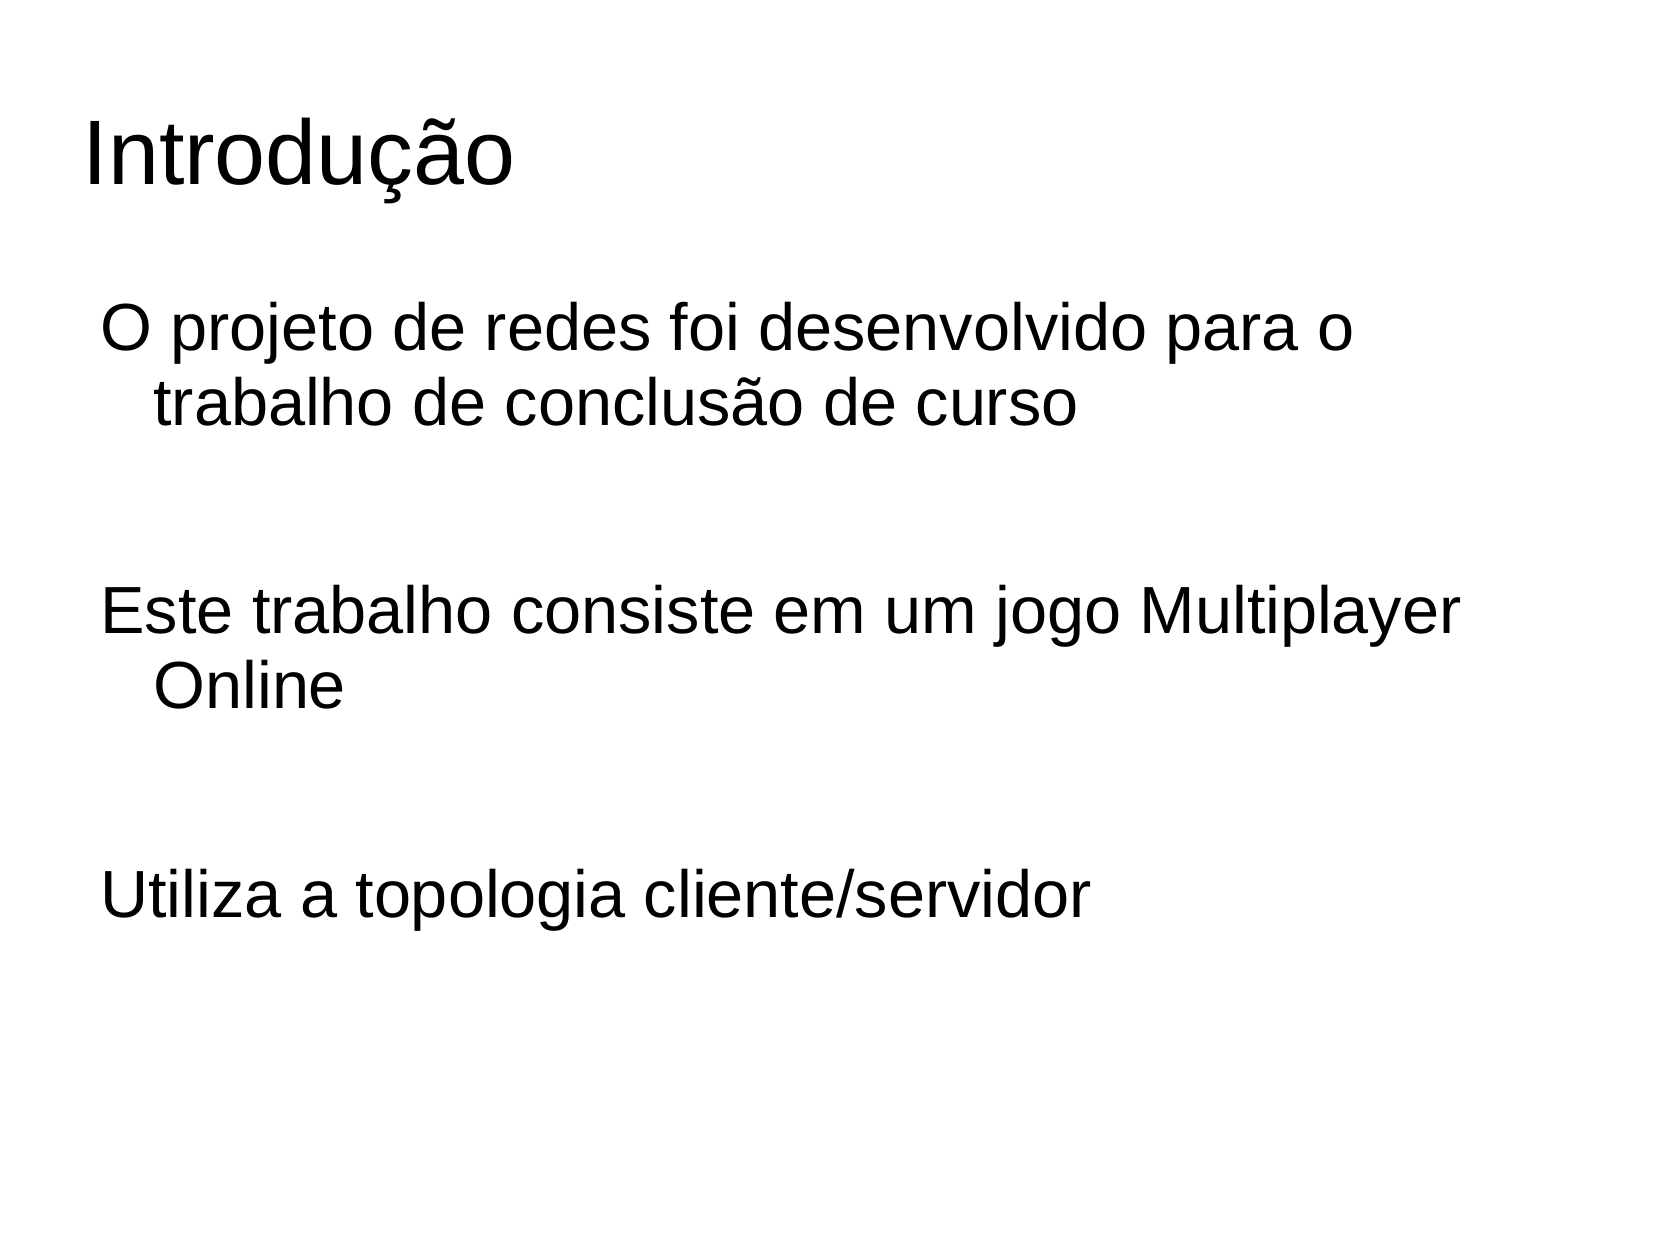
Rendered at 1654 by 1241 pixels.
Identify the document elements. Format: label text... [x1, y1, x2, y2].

list O projeto de redes foi desenvolvido para o trabalho de conclusão de curso Este trabalho consiste em um jogo Multiplayer Online Utiliza a topologia cliente/servidor [82, 290, 1571, 1094]
title Introdução [82, 56, 1571, 250]
